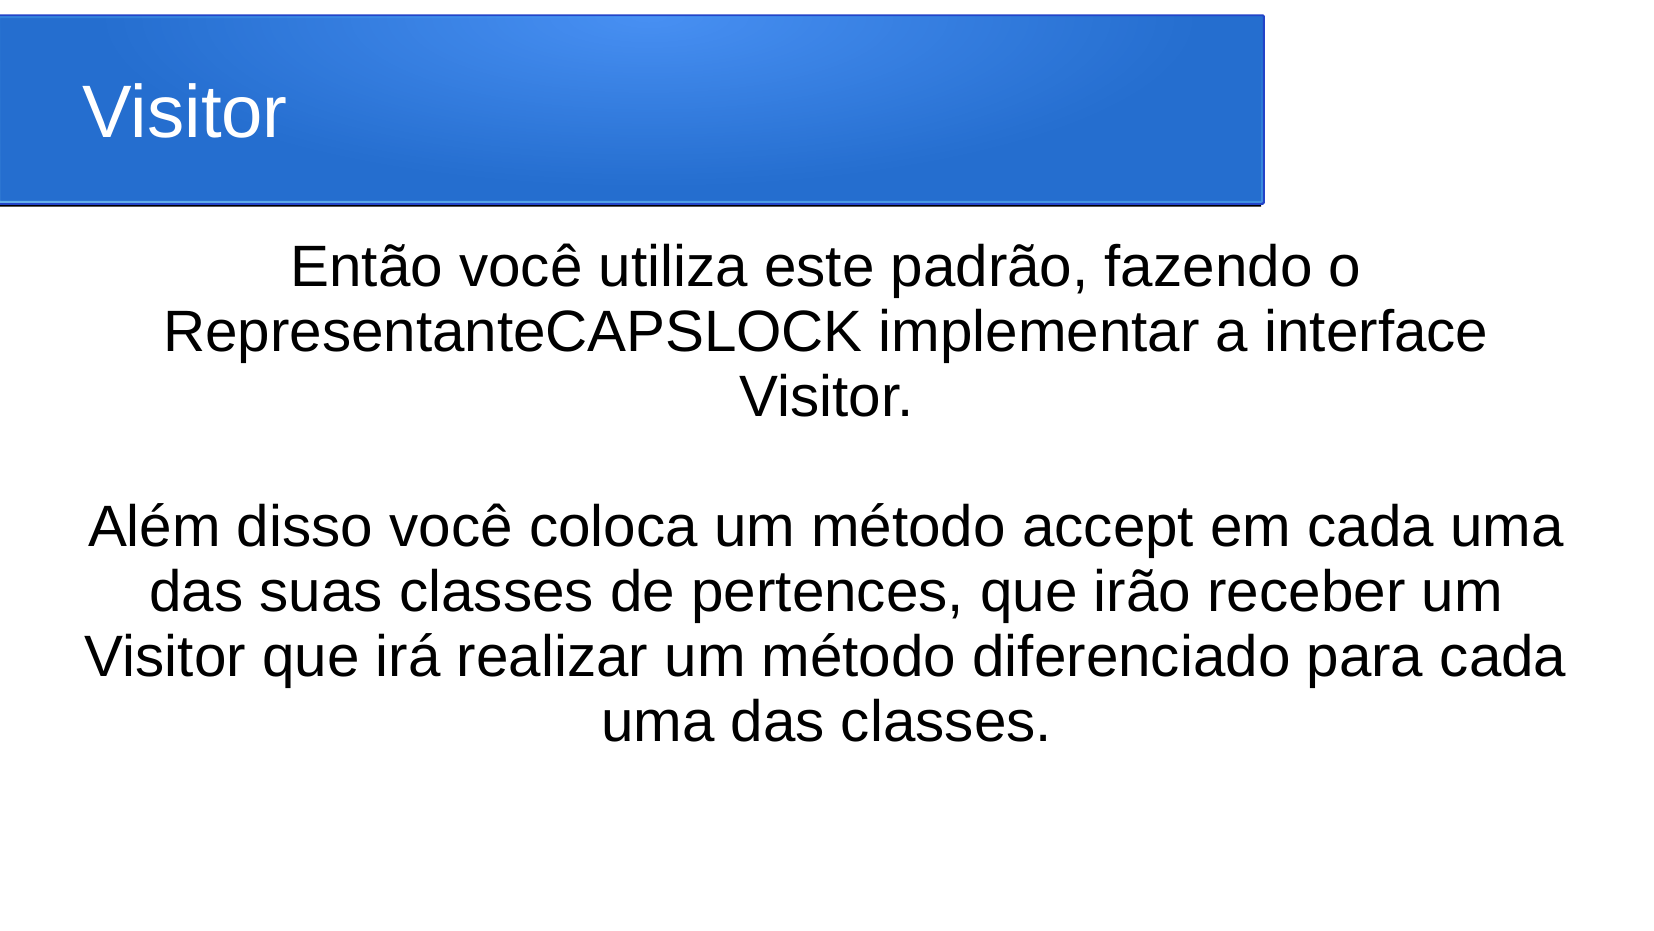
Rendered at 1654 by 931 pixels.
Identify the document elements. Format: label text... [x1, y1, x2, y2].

subtitle Então você utiliza este padrão, fazendo o RepresentanteCAPSLOCK implementar a interface Visitor. Além disso você coloca um método accept em cada uma das suas classes de pertences, que irão receber um Visitor que irá realizar um método diferenciado para cada uma das classes. [82, 224, 1571, 764]
title Visitor [82, 35, 1235, 189]
